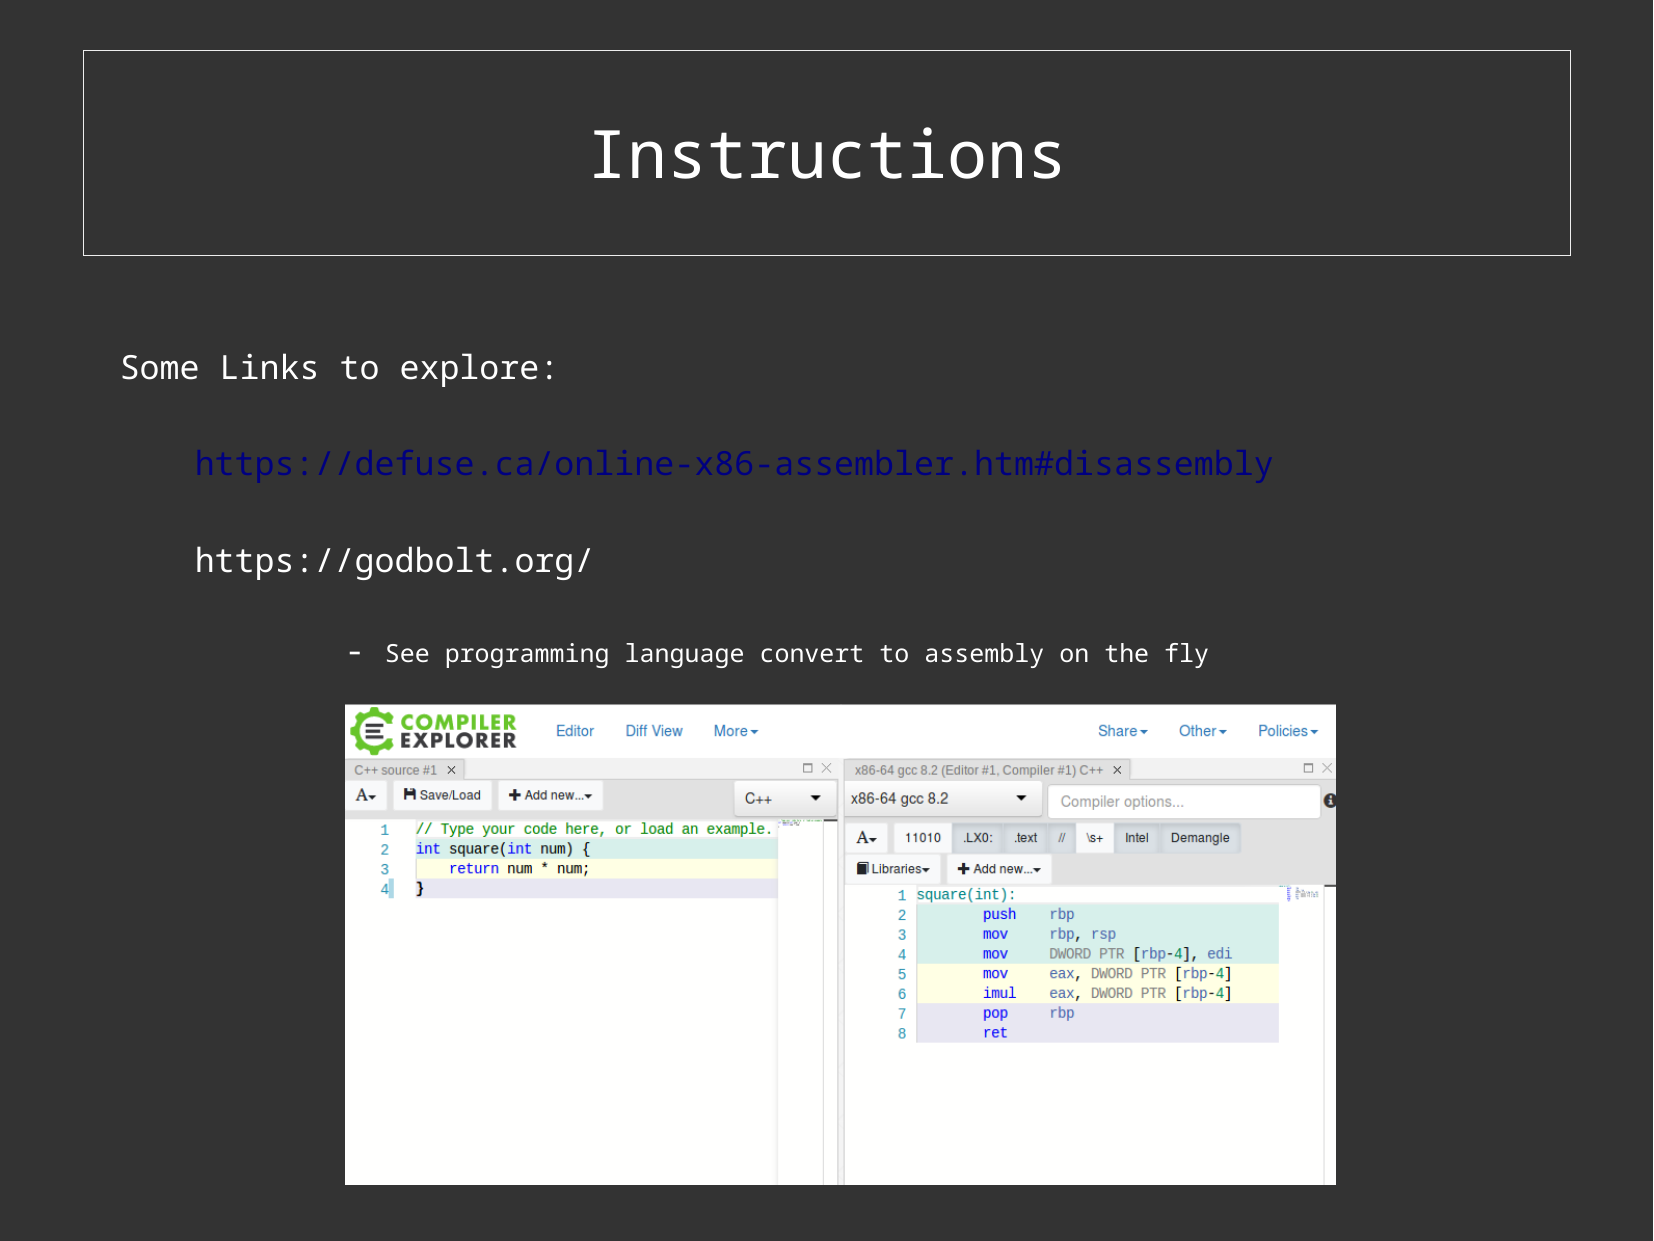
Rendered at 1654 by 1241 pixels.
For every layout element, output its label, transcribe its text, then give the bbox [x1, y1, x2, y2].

text_box Instructions [83, 50, 1571, 256]
text_box Some Links to explore: https://defuse.ca/online-x86-assembler.htm#disassembly https://godbolt.org/ - See programming language convert to assembly on the fly [105, 336, 1653, 706]
picture [345, 704, 1336, 1186]
